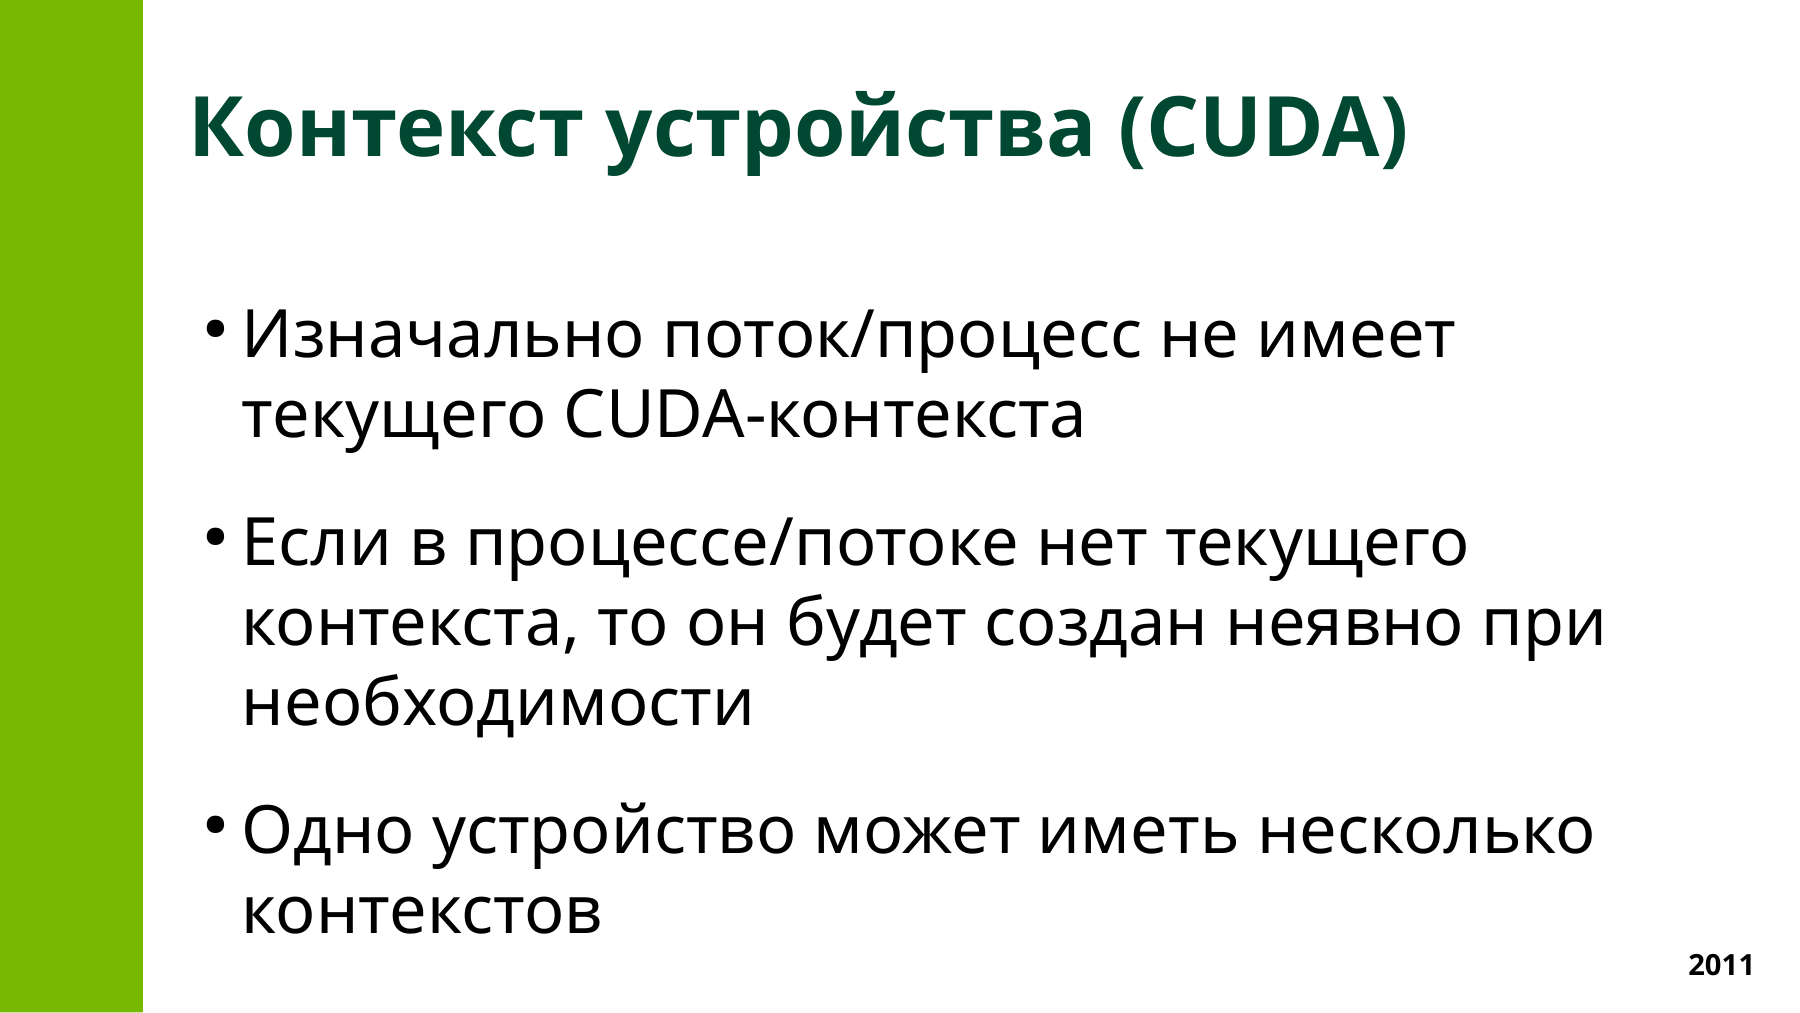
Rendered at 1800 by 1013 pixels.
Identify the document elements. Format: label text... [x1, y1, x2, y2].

list Изначально поток/процесс не имеет текущего CUDA-контекста Если в процессе/потоке нет текущего контекста, то он будет создан неявно при необходимости Одно устройство может иметь несколько контекстов [188, 283, 1763, 953]
title Контекст устройства (CUDA) [188, 40, 1733, 211]
